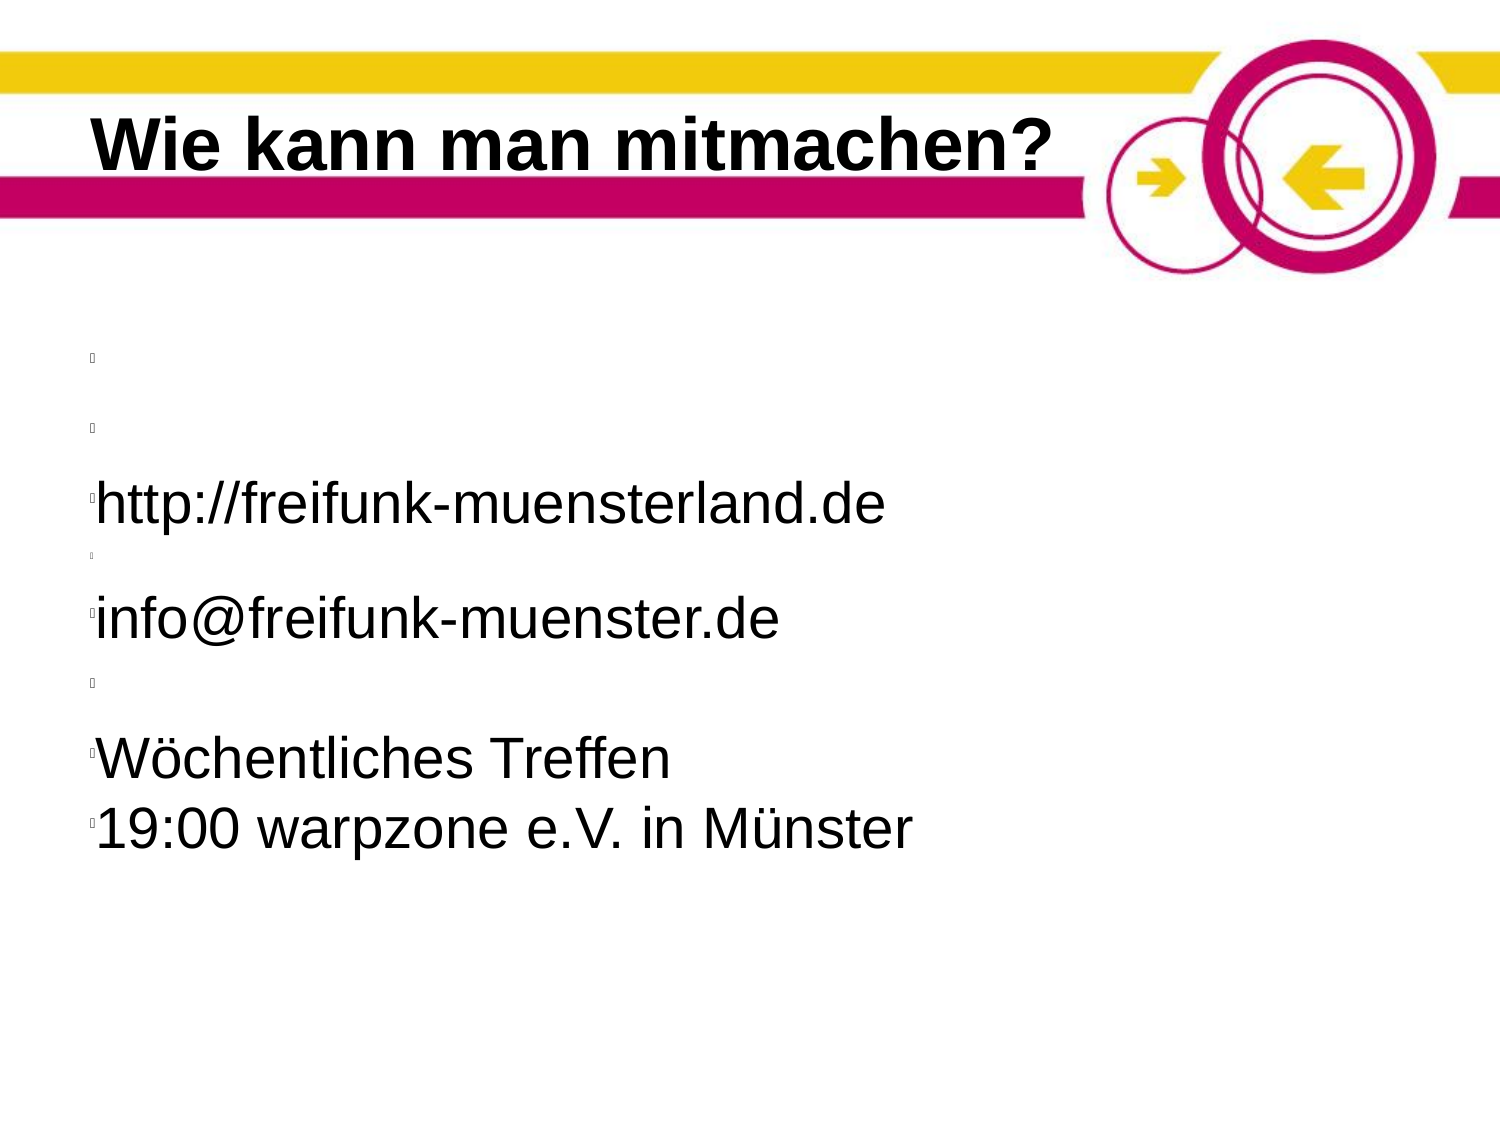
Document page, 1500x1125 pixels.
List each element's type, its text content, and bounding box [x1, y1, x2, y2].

text_box http://freifunk-muensterland.de info@freifunk-muenster.de Wöchentliches Treffen 19:00 warpzone e.V. in Münster [75, 310, 1425, 1125]
text_box Wie kann man mitmachen? [75, 12, 1425, 200]
